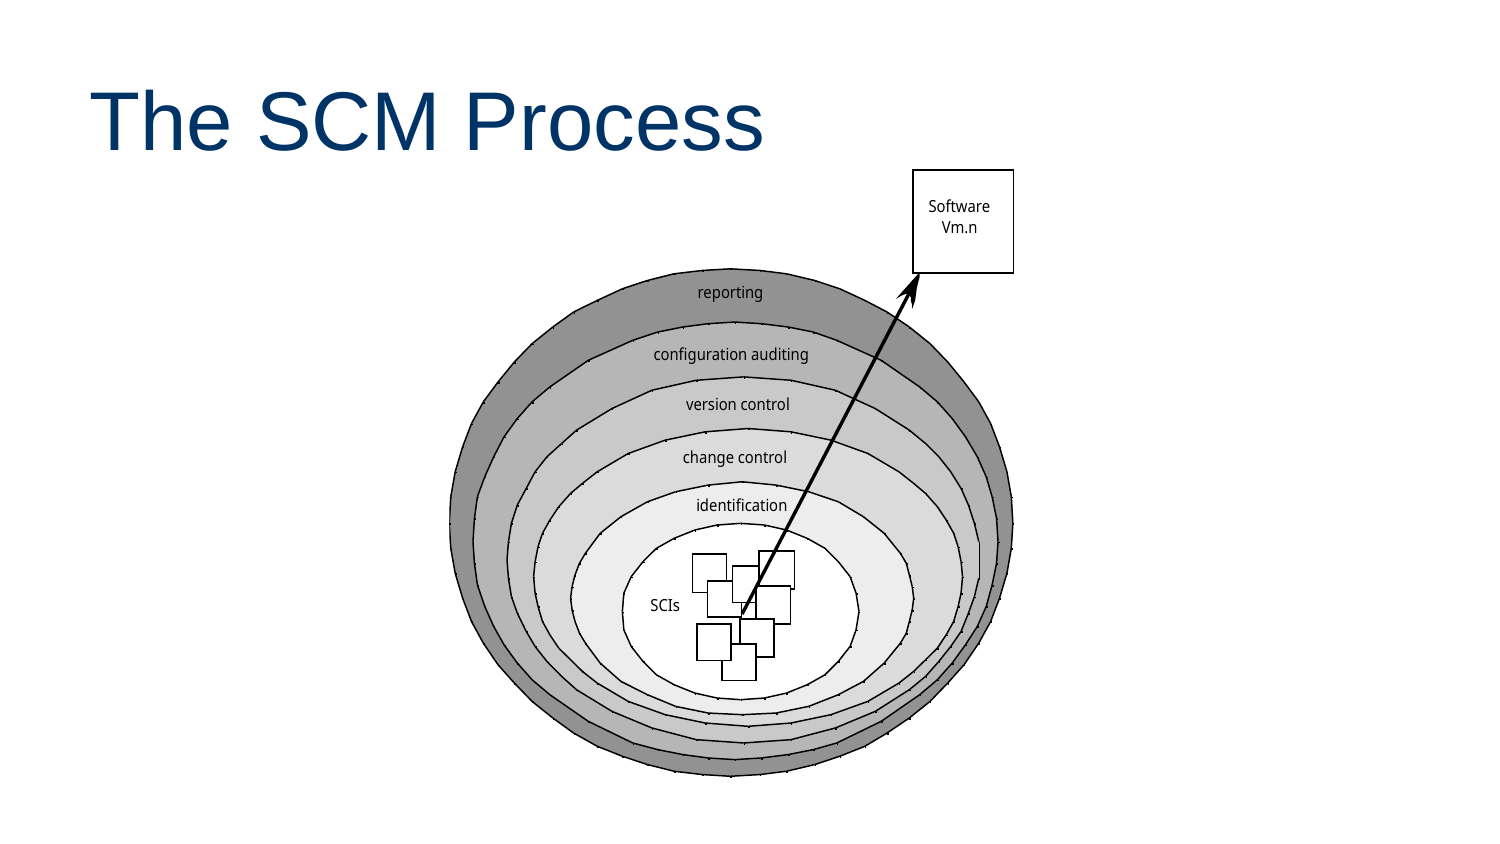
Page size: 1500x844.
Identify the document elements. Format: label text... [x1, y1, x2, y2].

title The SCM Process [75, 33, 1425, 175]
picture [449, 168, 1016, 780]
